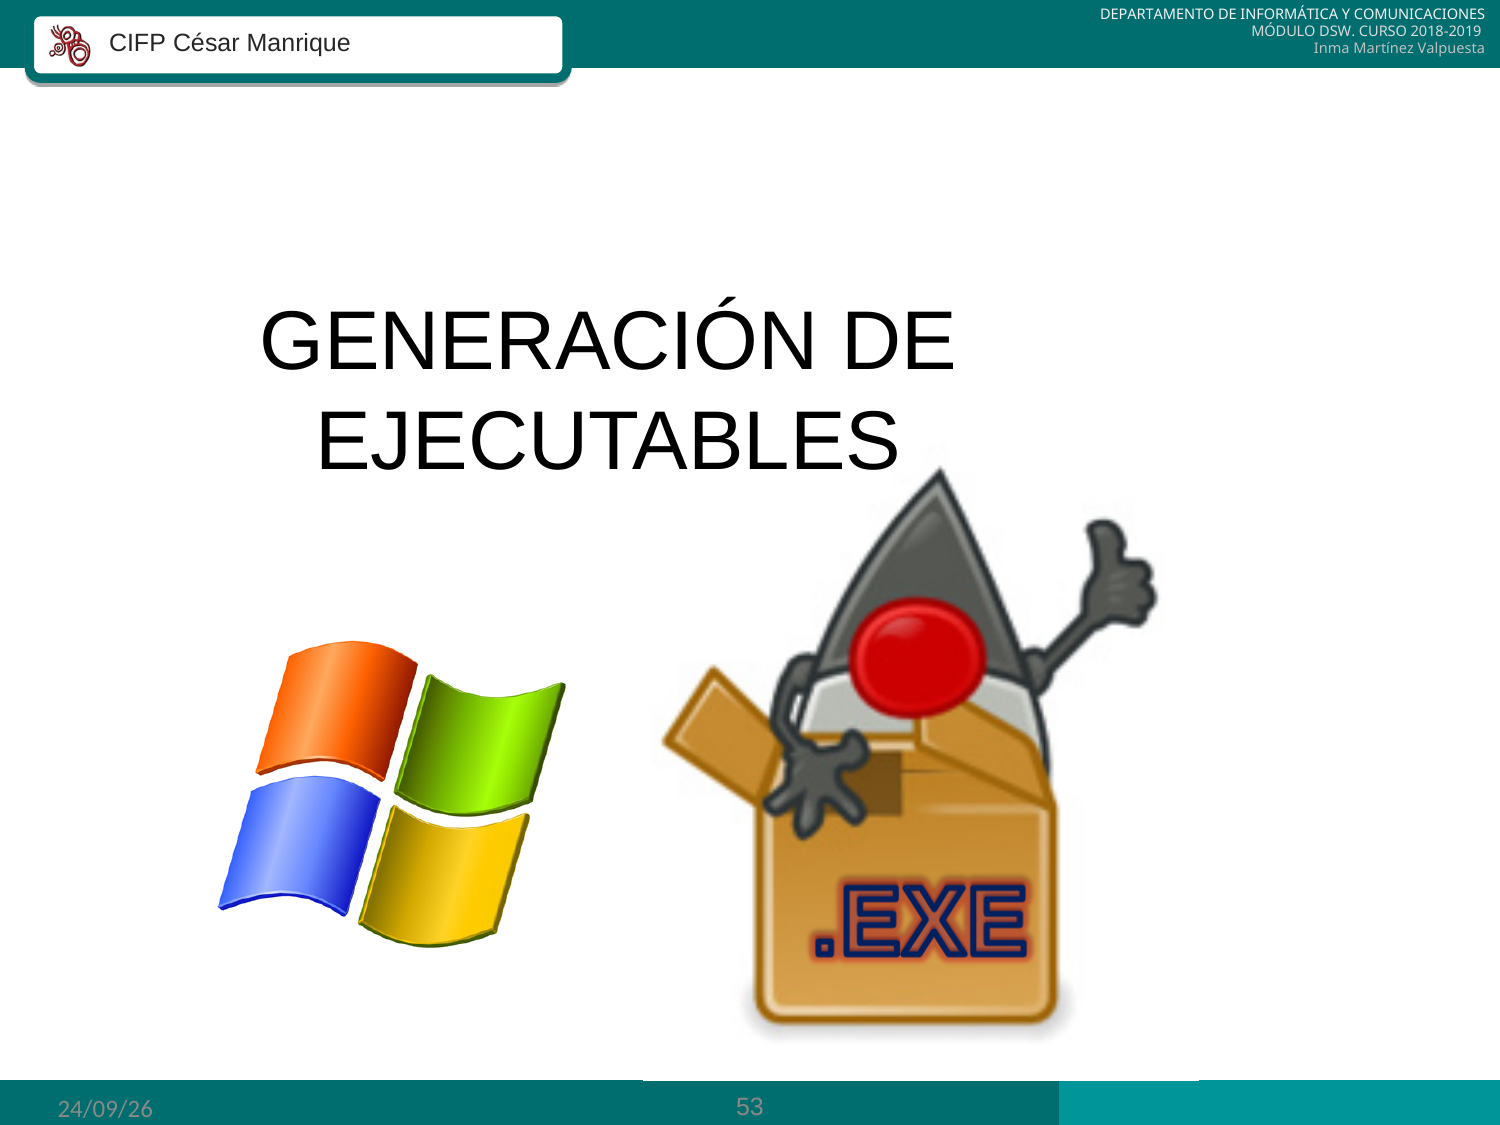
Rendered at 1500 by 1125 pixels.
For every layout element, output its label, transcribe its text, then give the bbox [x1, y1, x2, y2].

picture [643, 420, 1199, 1081]
text_box <número> [512, 1082, 988, 1125]
picture [47, 23, 93, 67]
text_box 18/09/18 [42, 1085, 344, 1125]
picture [206, 621, 574, 966]
title GENERACIÓN DE EJECUTABLES [76, 278, 1105, 717]
